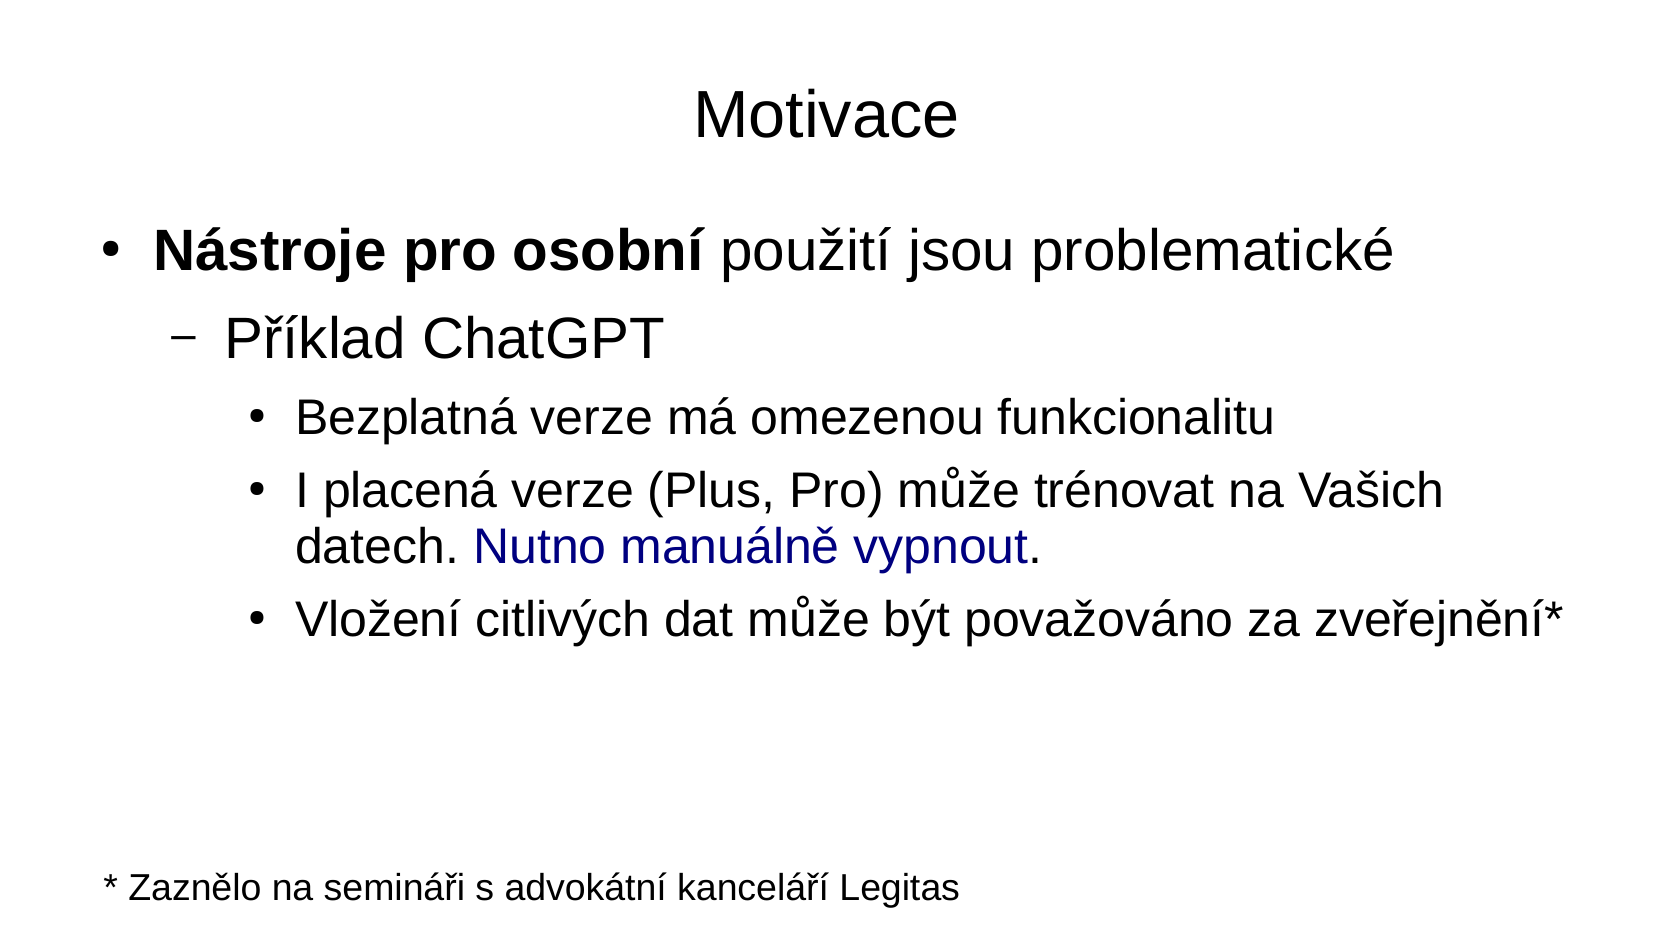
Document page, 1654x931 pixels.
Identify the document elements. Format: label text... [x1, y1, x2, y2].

title Motivace [82, 37, 1571, 193]
text_box * Zaznělo na semináři s advokátní kanceláří Legitas [88, 858, 1565, 931]
list Nástroje pro osobní použití jsou problematické Příklad ChatGPT Bezplatná verze má omezenou funkcionalitu I placená verze (Plus, Pro) může trénovat na Vašich datech. Nutno manuálně vypnout. Vložení citlivých dat může být považováno za zveřejnění* [82, 217, 1571, 758]
